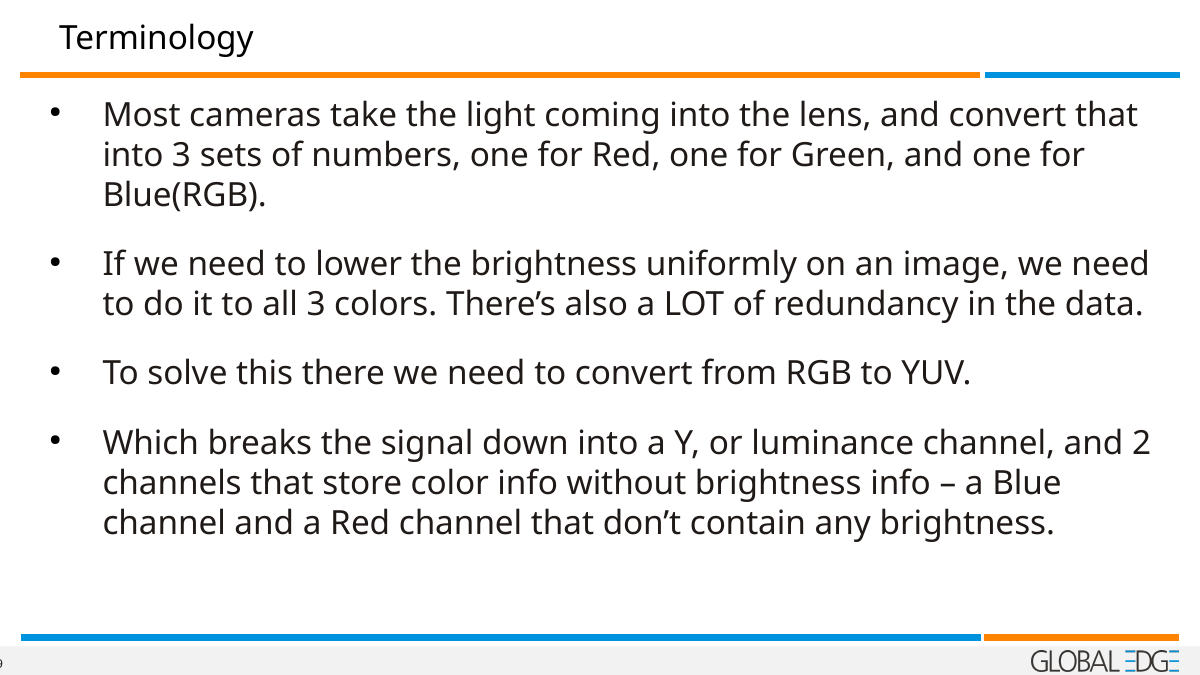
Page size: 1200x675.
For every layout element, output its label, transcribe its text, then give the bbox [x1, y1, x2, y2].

list Most cameras take the light coming into the lens, and convert that into 3 sets of numbers, one for Red, one for Green, and one for Blue(RGB). If we need to lower the brightness uniformly on an image, we need to do it to all 3 colors. There’s also a LOT of redundancy in the data. To solve this there we need to convert from RGB to YUV. Which breaks the signal down into a Y, or luminance channel, and 2 channels that store color info without brightness info – a Blue channel and a Red channel that don’t contain any brightness. [20, 87, 1179, 628]
picture [1031, 650, 1179, 672]
title Terminology [12, 9, 1088, 63]
